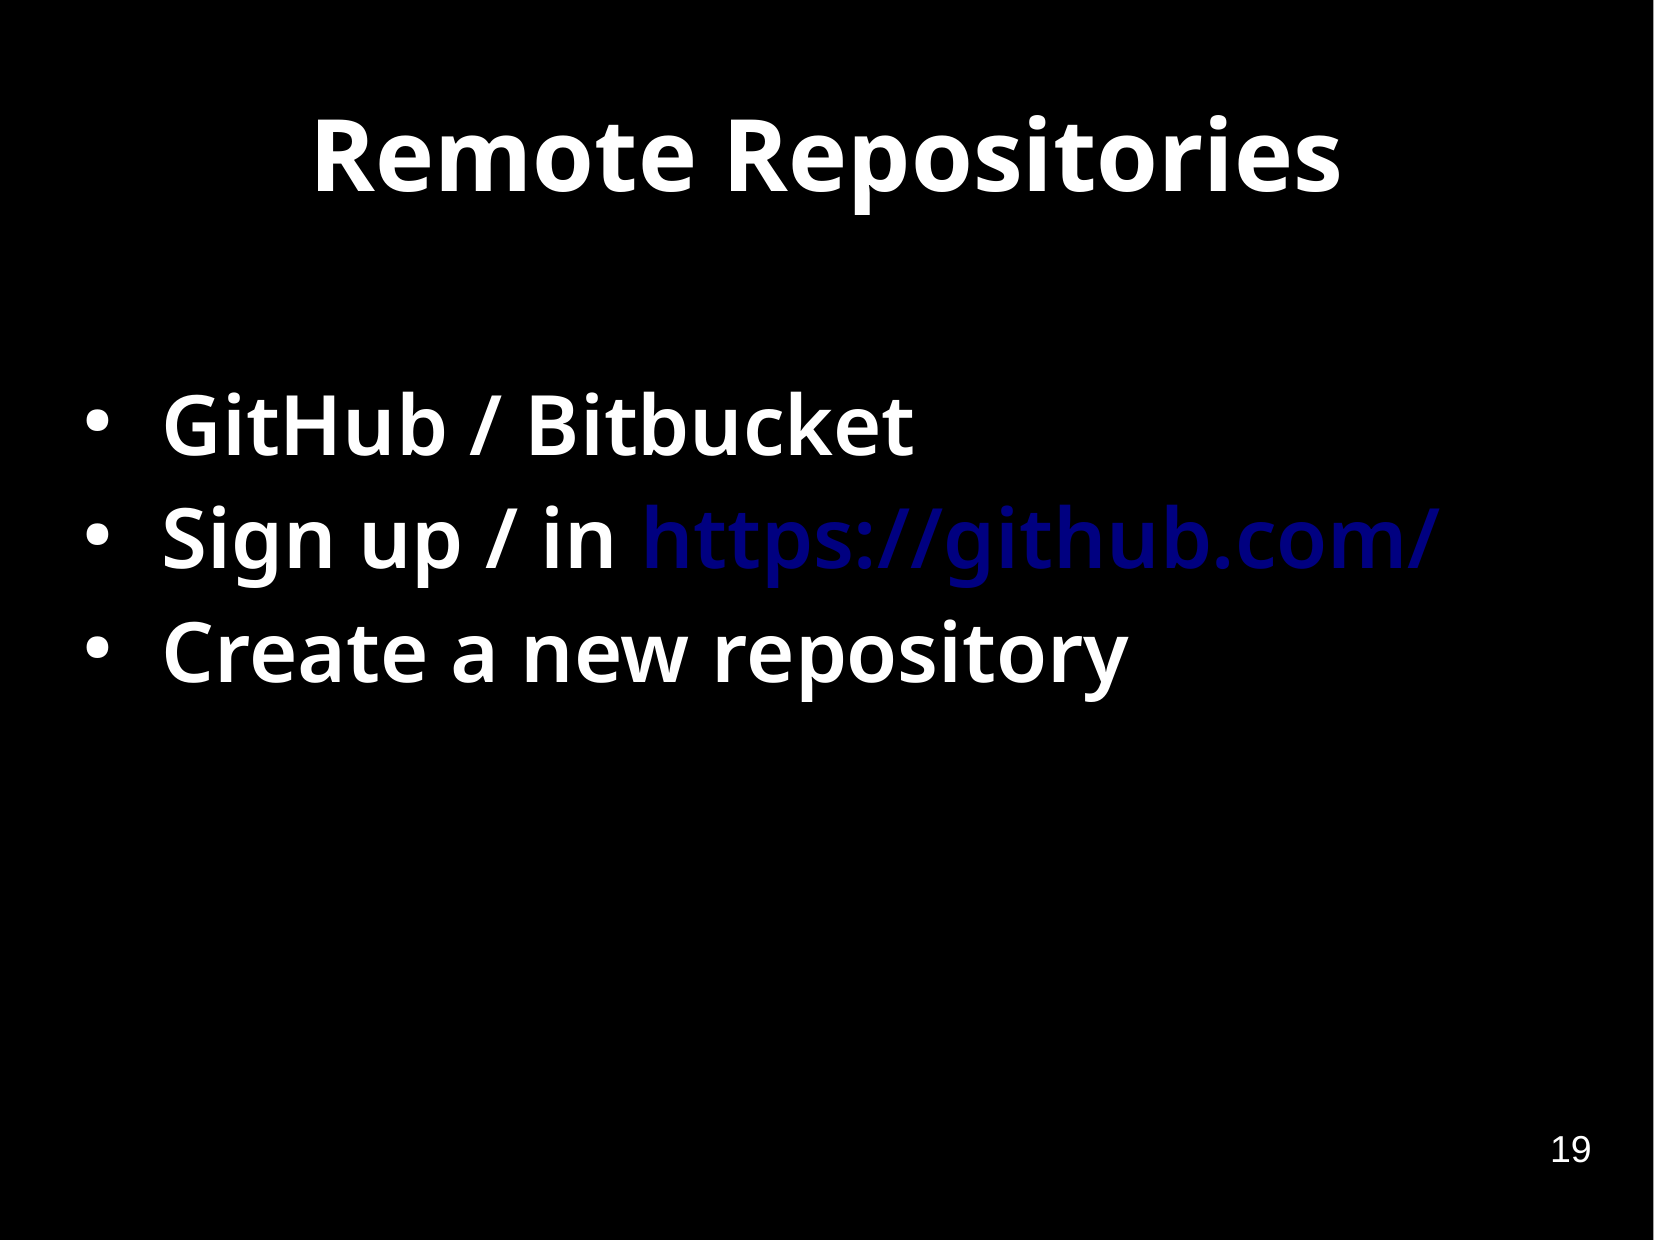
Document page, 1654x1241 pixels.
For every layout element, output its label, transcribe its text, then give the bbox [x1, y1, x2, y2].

title Remote Repositories [82, 49, 1571, 178]
subtitle GitHub / Bitbucket Sign up / in https://github.com/ Create a new repository [82, 178, 1571, 1122]
text_box 19 [1535, 1121, 1607, 1179]
